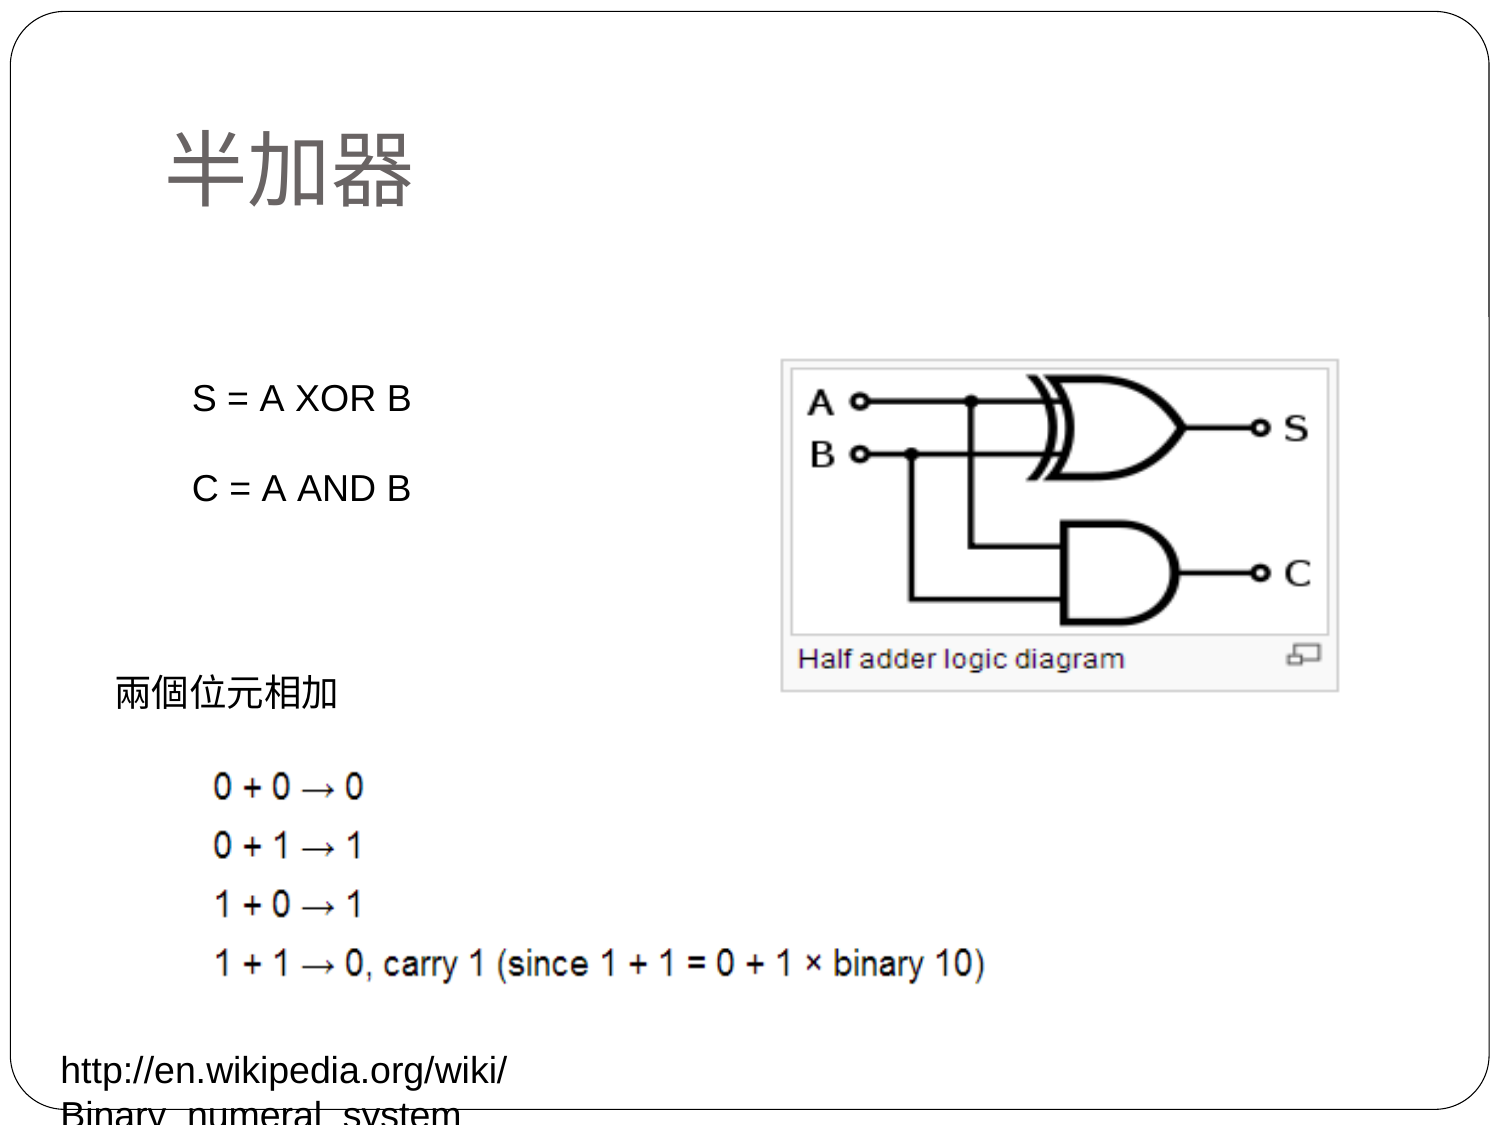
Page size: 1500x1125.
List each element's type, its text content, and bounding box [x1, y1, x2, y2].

picture [197, 755, 1016, 994]
picture [779, 353, 1347, 697]
text_box 兩個位元相加 [99, 661, 355, 722]
text_box S = A XOR B C = A AND B [177, 366, 427, 516]
text_box http://en.wikipedia.org/wiki/Binary_numeral_system [45, 1038, 922, 1099]
title 半加器 [150, 9, 1426, 233]
